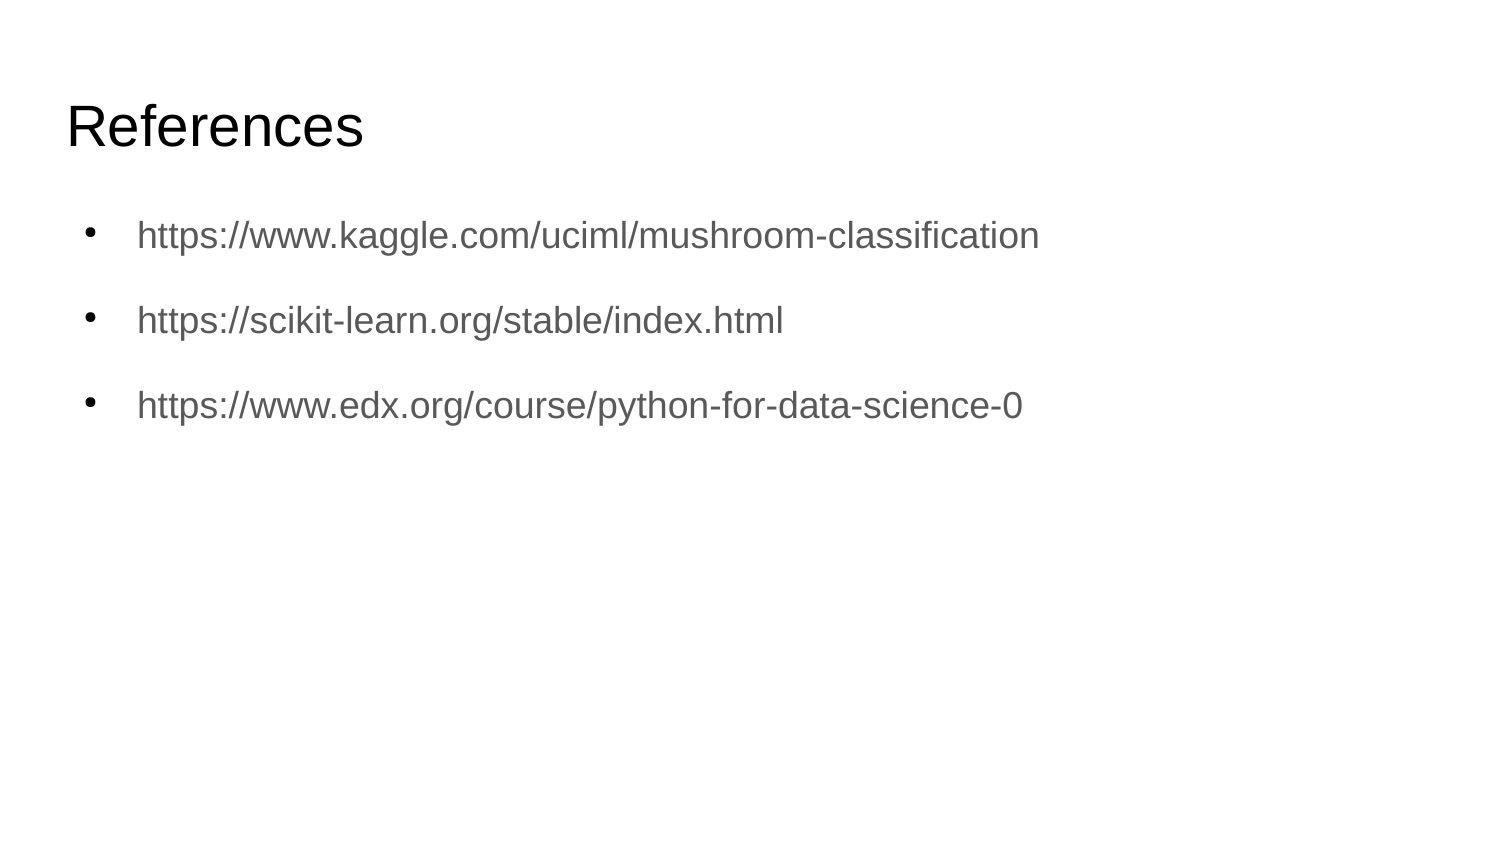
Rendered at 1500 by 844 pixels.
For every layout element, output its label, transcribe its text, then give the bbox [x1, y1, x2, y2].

title References [51, 72, 1449, 167]
list https://www.kaggle.com/uciml/mushroom-classification https://scikit-learn.org/stable/index.html https://www.edx.org/course/python-for-data-science-0 [51, 189, 1449, 750]
